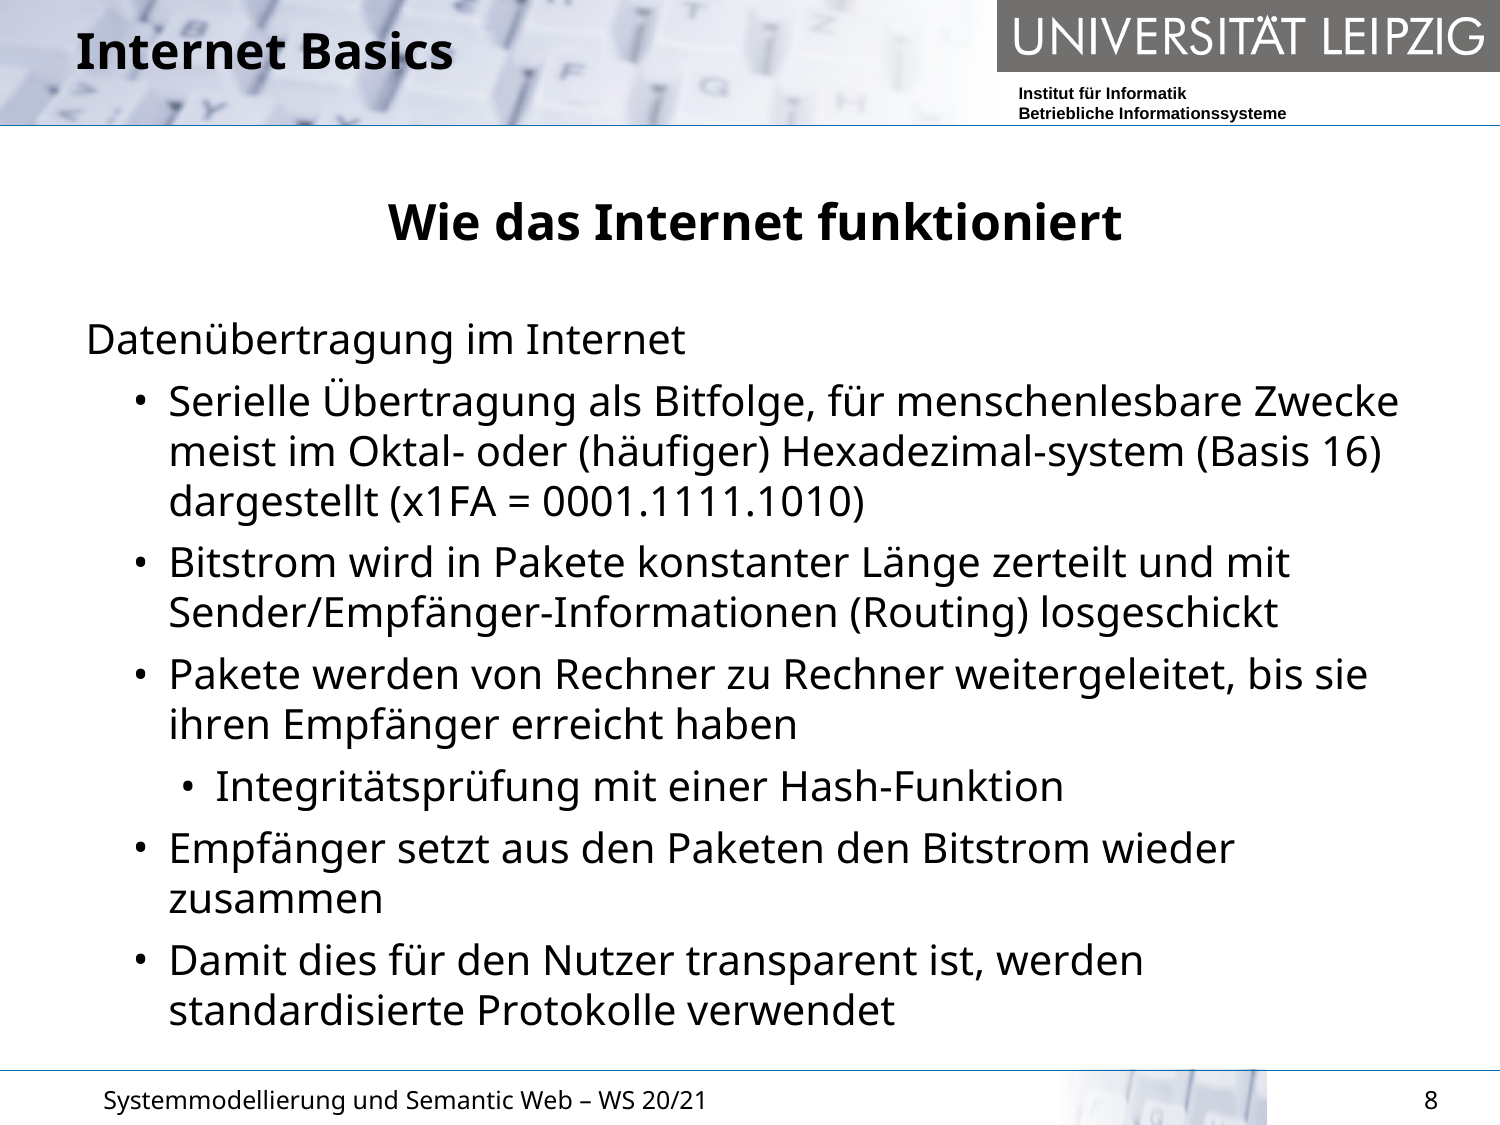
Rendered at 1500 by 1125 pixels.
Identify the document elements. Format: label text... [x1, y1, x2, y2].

picture [0, 0, 1500, 125]
text_box Internet Basics [62, 12, 470, 88]
picture [1057, 1071, 1267, 1125]
text_box Wie das Internet funktioniert Datenübertragung im Internet Serielle Übertragung als Bitfolge, für menschenlesbare Zwecke meist im Oktal- oder (häufiger) Hexadezimal-system (Basis 16) dargestellt (x1FA = 0001.1111.1010) Bitstrom wird in Pakete konstanter Länge zerteilt und mit Sender/Empfänger-Informationen (Routing) losgeschickt Pakete werden von Rechner zu Rechner weitergeleitet, bis sie ihren Empfänger erreicht haben Integritätsprüfung mit einer Hash-Funktion Empfänger setzt aus den Paketen den Bitstrom wieder zusammen Damit dies für den Nutzer transparent ist, werden standardisierte Protokolle verwendet [70, 183, 1442, 1042]
